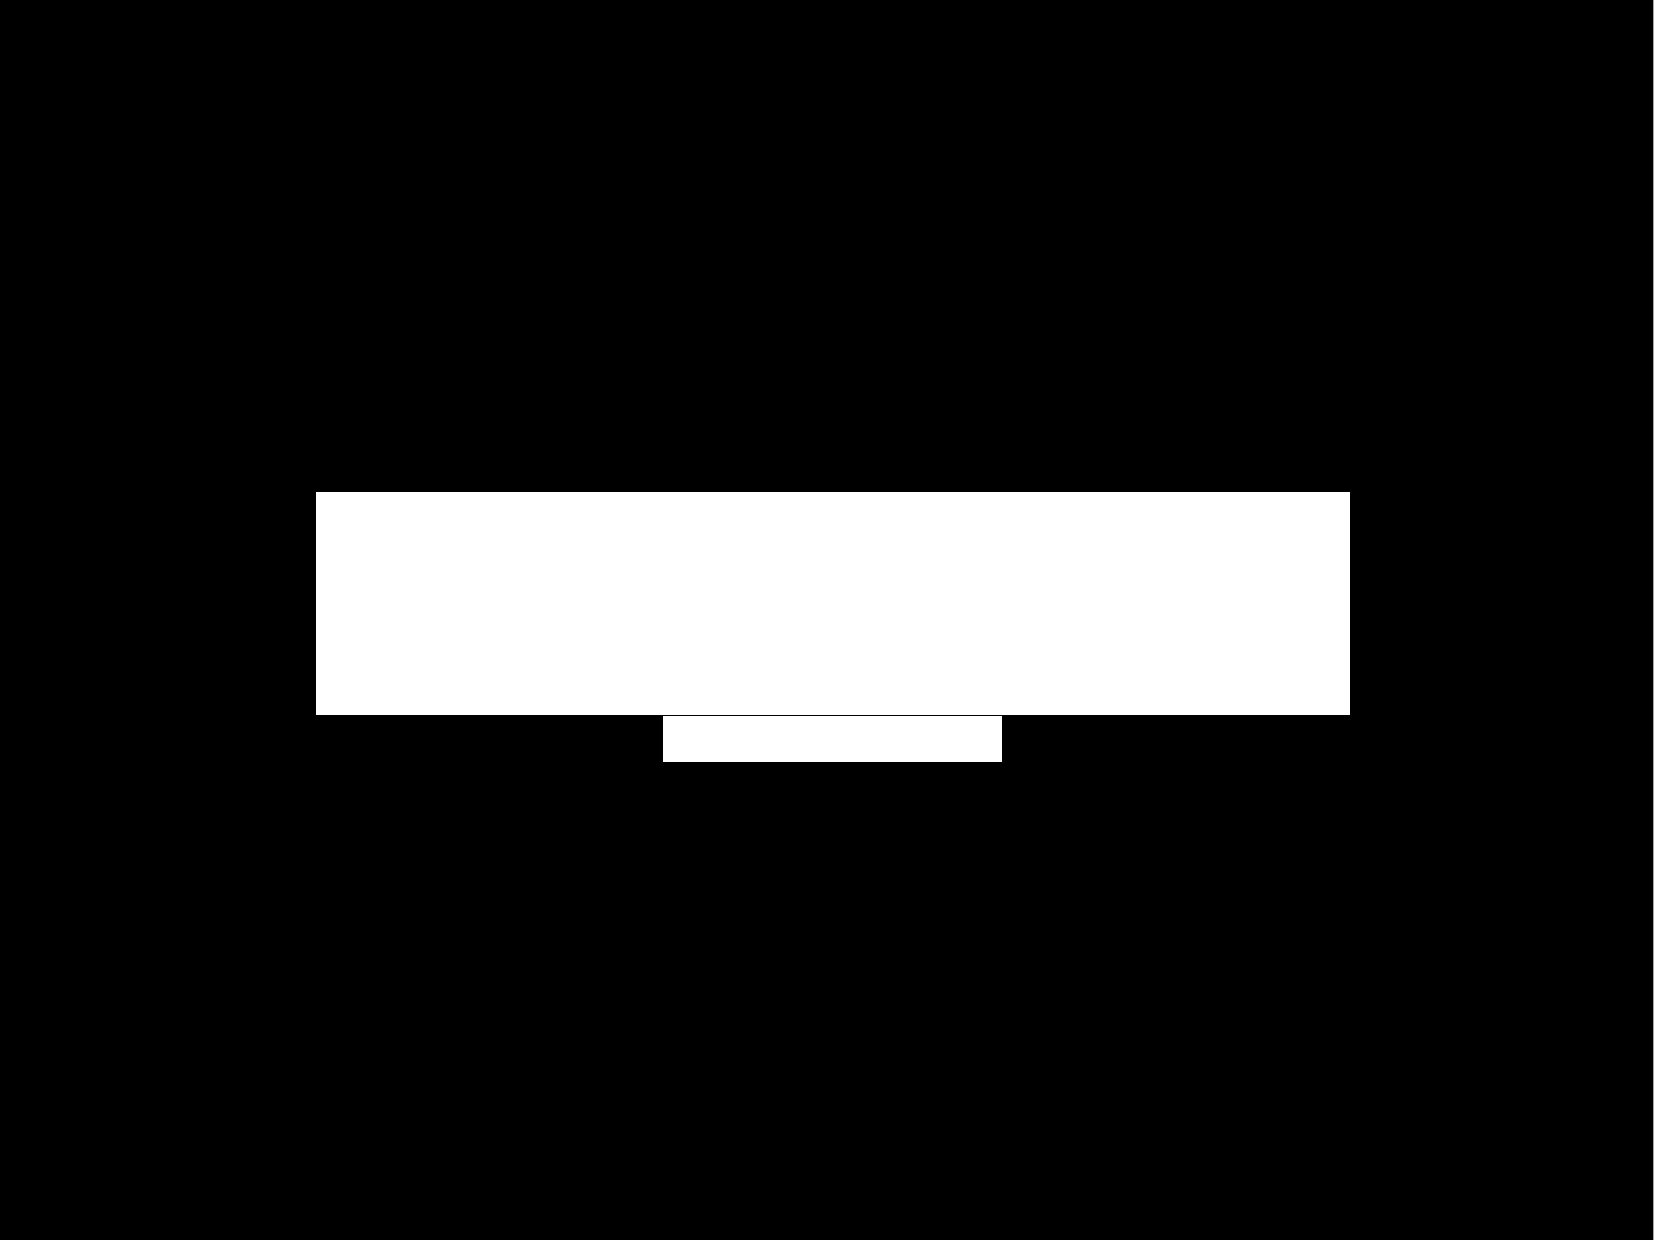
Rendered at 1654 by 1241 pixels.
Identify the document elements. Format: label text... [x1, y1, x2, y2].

subtitle Terceiro dia Marina de Oliveira [88, 49, 1577, 1205]
